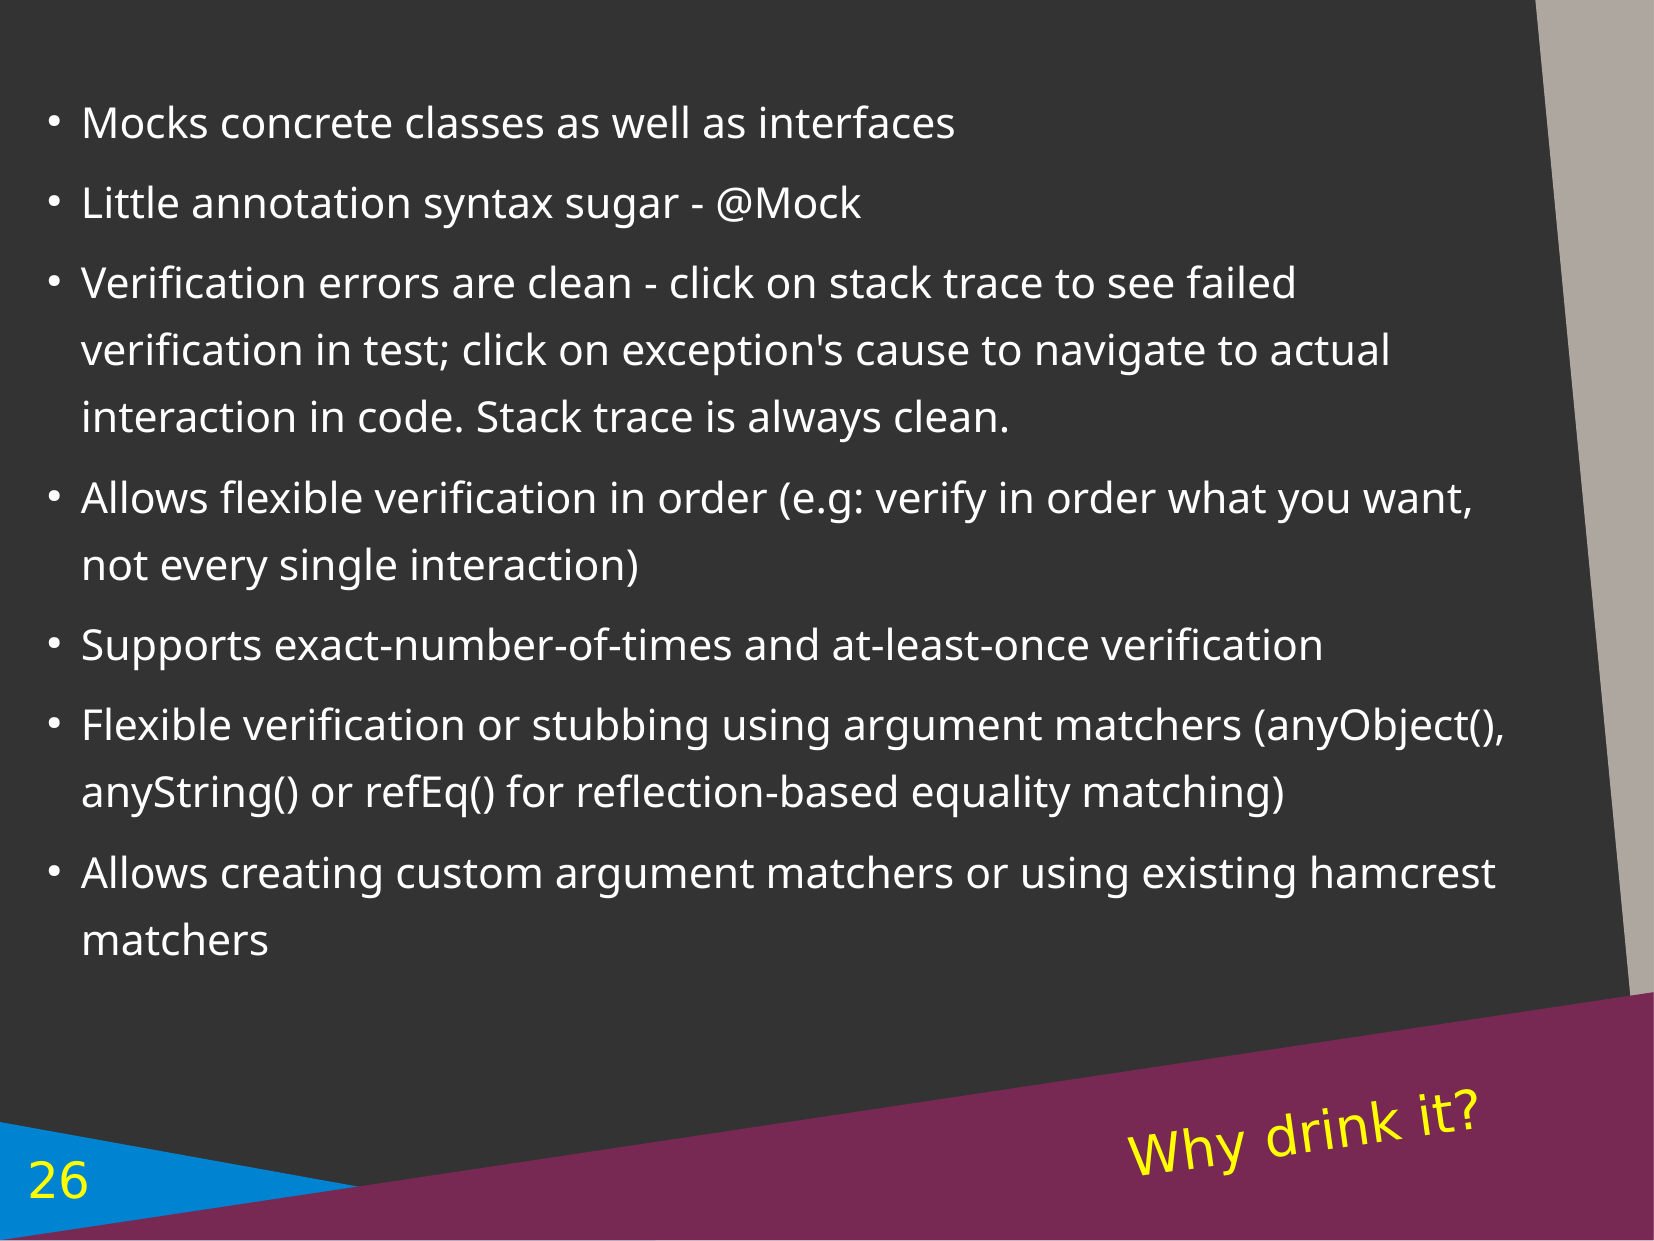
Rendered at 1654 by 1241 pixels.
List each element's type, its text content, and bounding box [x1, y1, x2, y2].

list Mocks concrete classes as well as interfaces Little annotation syntax sugar - @Mock Verification errors are clean - click on stack trace to see failed verification in test; click on exception's cause to navigate to actual interaction in code. Stack trace is always clean. Allows flexible verification in order (e.g: verify in order what you want, not every single interaction) Supports exact-number-of-times and at-least-once verification Flexible verification or stubbing using argument matchers (anyObject(), anyString() or refEq() for reflection-based equality matching) Allows creating custom argument matchers or using existing hamcrest matchers [35, 59, 1524, 993]
title Why drink it? [956, 995, 1654, 1241]
